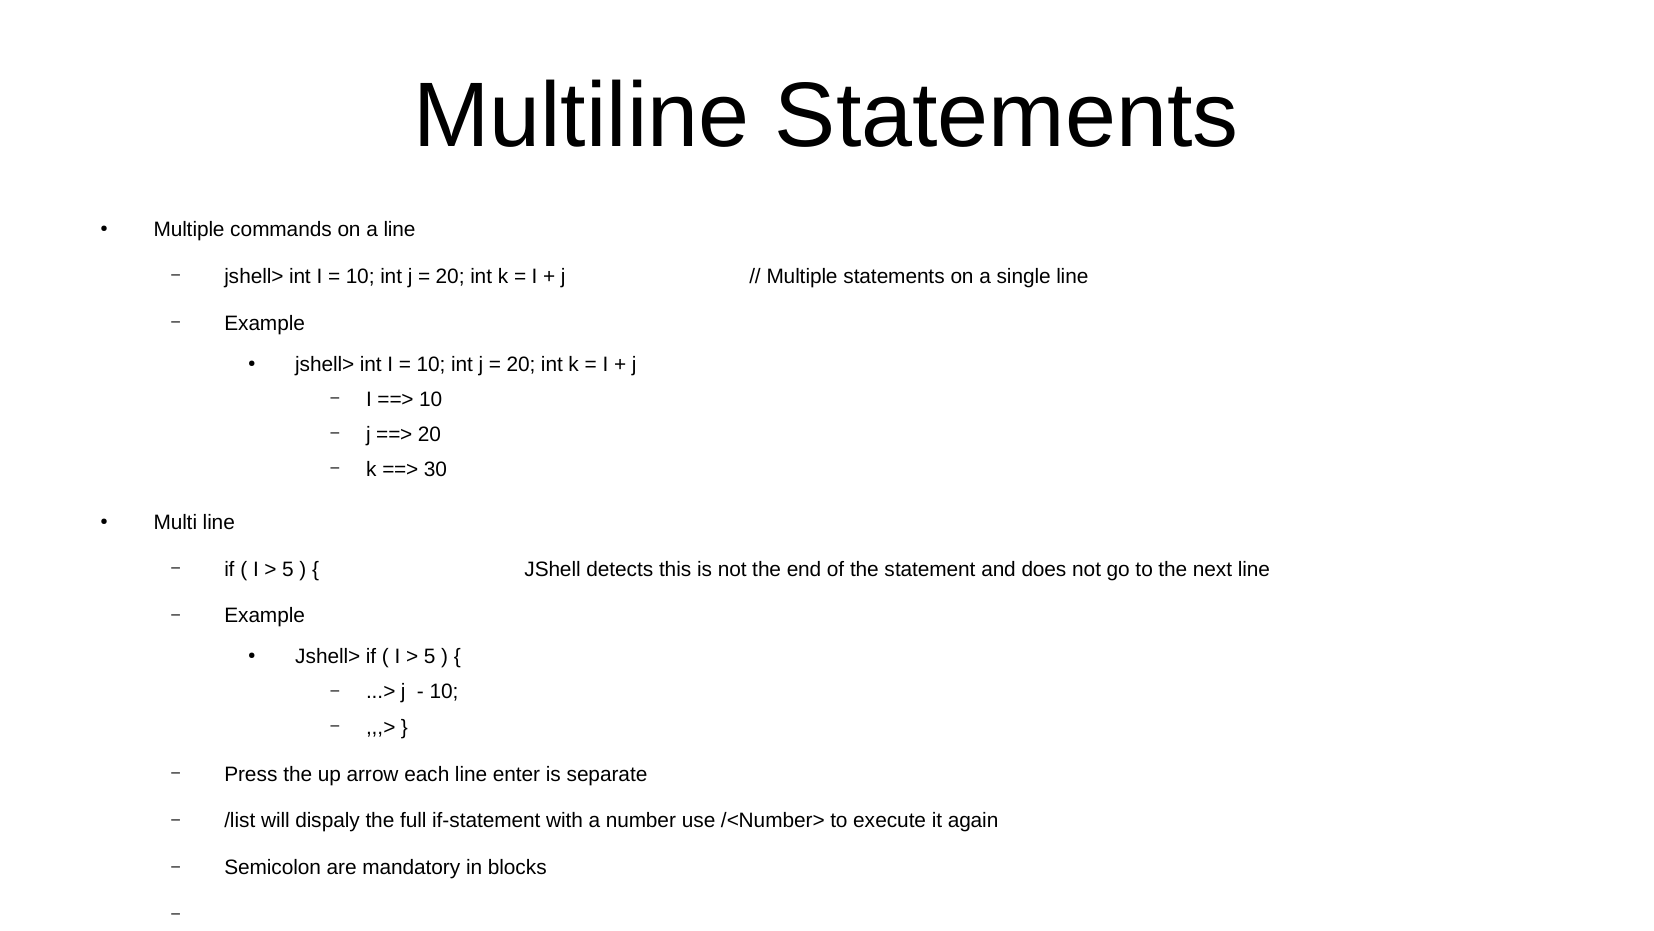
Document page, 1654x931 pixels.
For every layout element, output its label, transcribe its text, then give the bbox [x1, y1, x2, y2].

list Multiple commands on a line jshell> int I = 10; int j = 20; int k = I + j // Multiple statements on a single line Example jshell> int I = 10; int j = 20; int k = I + j I ==> 10 j ==> 20 k ==> 30 Multi line if ( I > 5 ) { JShell detects this is not the end of the statement and does not go to the next line Example Jshell> if ( I > 5 ) { ...> j - 10; ,,,> } Press the up arrow each line enter is separate /list will dispaly the full if-statement with a number use /<Number> to execute it again Semicolon are mandatory in blocks [82, 217, 1606, 901]
title Multiline Statements [82, 37, 1571, 193]
